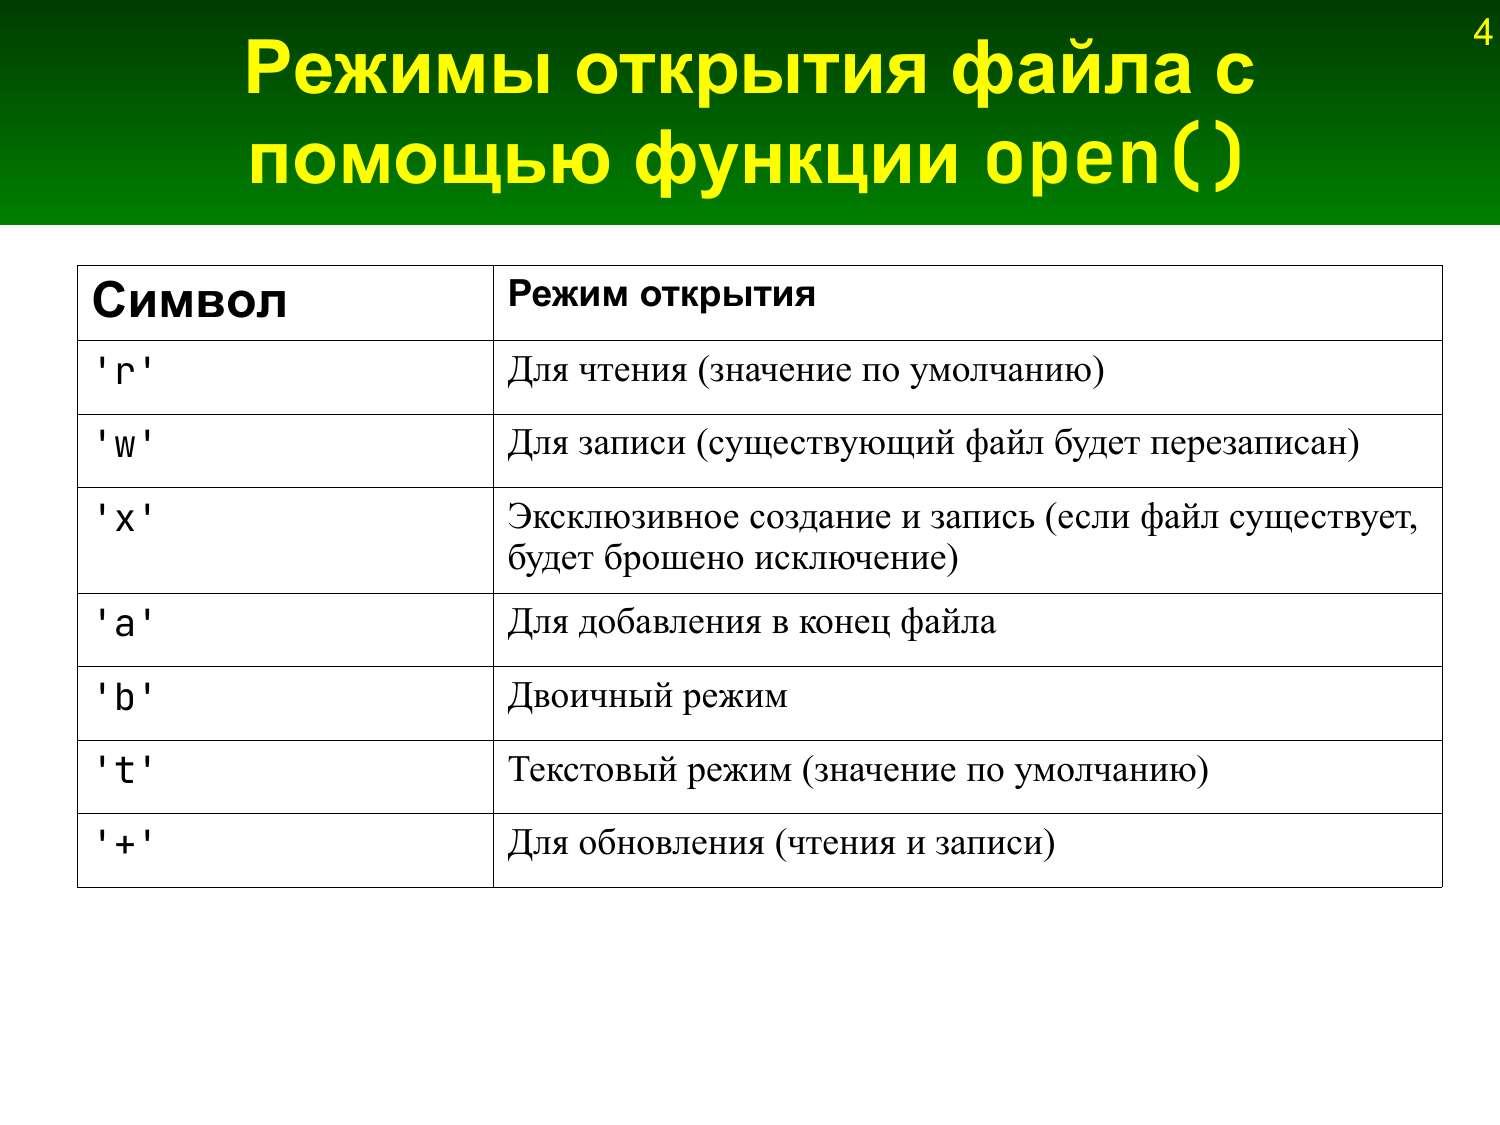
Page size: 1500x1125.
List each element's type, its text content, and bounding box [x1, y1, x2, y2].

table_cell Для записи (существующий файл будет перезаписан) [494, 415, 1442, 487]
table_cell 'r' [78, 341, 493, 414]
table_cell '+' [78, 814, 493, 887]
table_cell 't' [78, 741, 493, 813]
table_cell Двоичный режим [494, 667, 1442, 740]
table_cell Для добавления в конец файла [494, 594, 1442, 666]
table_cell 'w' [78, 415, 493, 487]
table_cell Текстовый режим (значение по умолчанию) [494, 741, 1442, 813]
table_cell 'b' [78, 667, 493, 740]
table_header Режим открытия [494, 266, 1442, 340]
table_cell Для обновления (чтения и записи) [494, 814, 1442, 887]
table_cell Эксклюзивное создание и запись (если файл существует, будет брошено исключение) [494, 488, 1442, 593]
table_cell 'a' [78, 594, 493, 666]
table_cell 'x' [78, 488, 493, 593]
title Режимы открытия файла с помощью функции open() [112, 10, 1388, 207]
table_header Символ [78, 266, 493, 340]
table_cell Для чтения (значение по умолчанию) [494, 341, 1442, 414]
